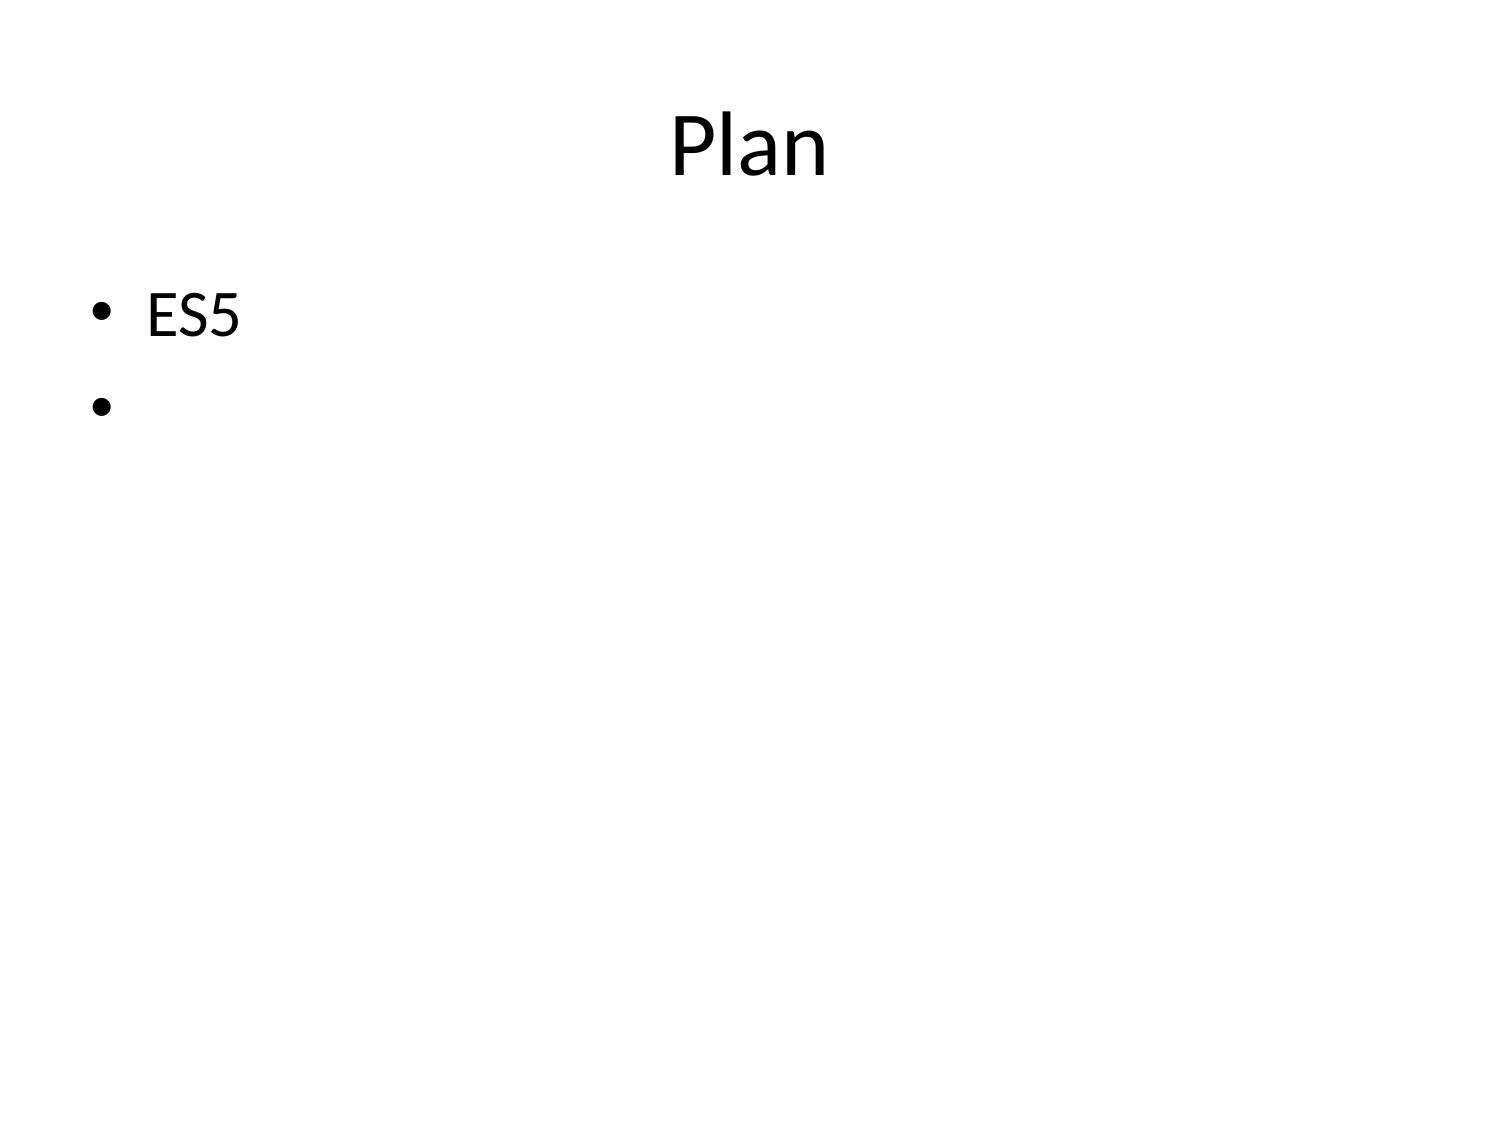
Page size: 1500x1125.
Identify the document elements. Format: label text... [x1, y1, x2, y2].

title Plan [75, 45, 1426, 233]
list ES5 [75, 262, 1426, 1005]
